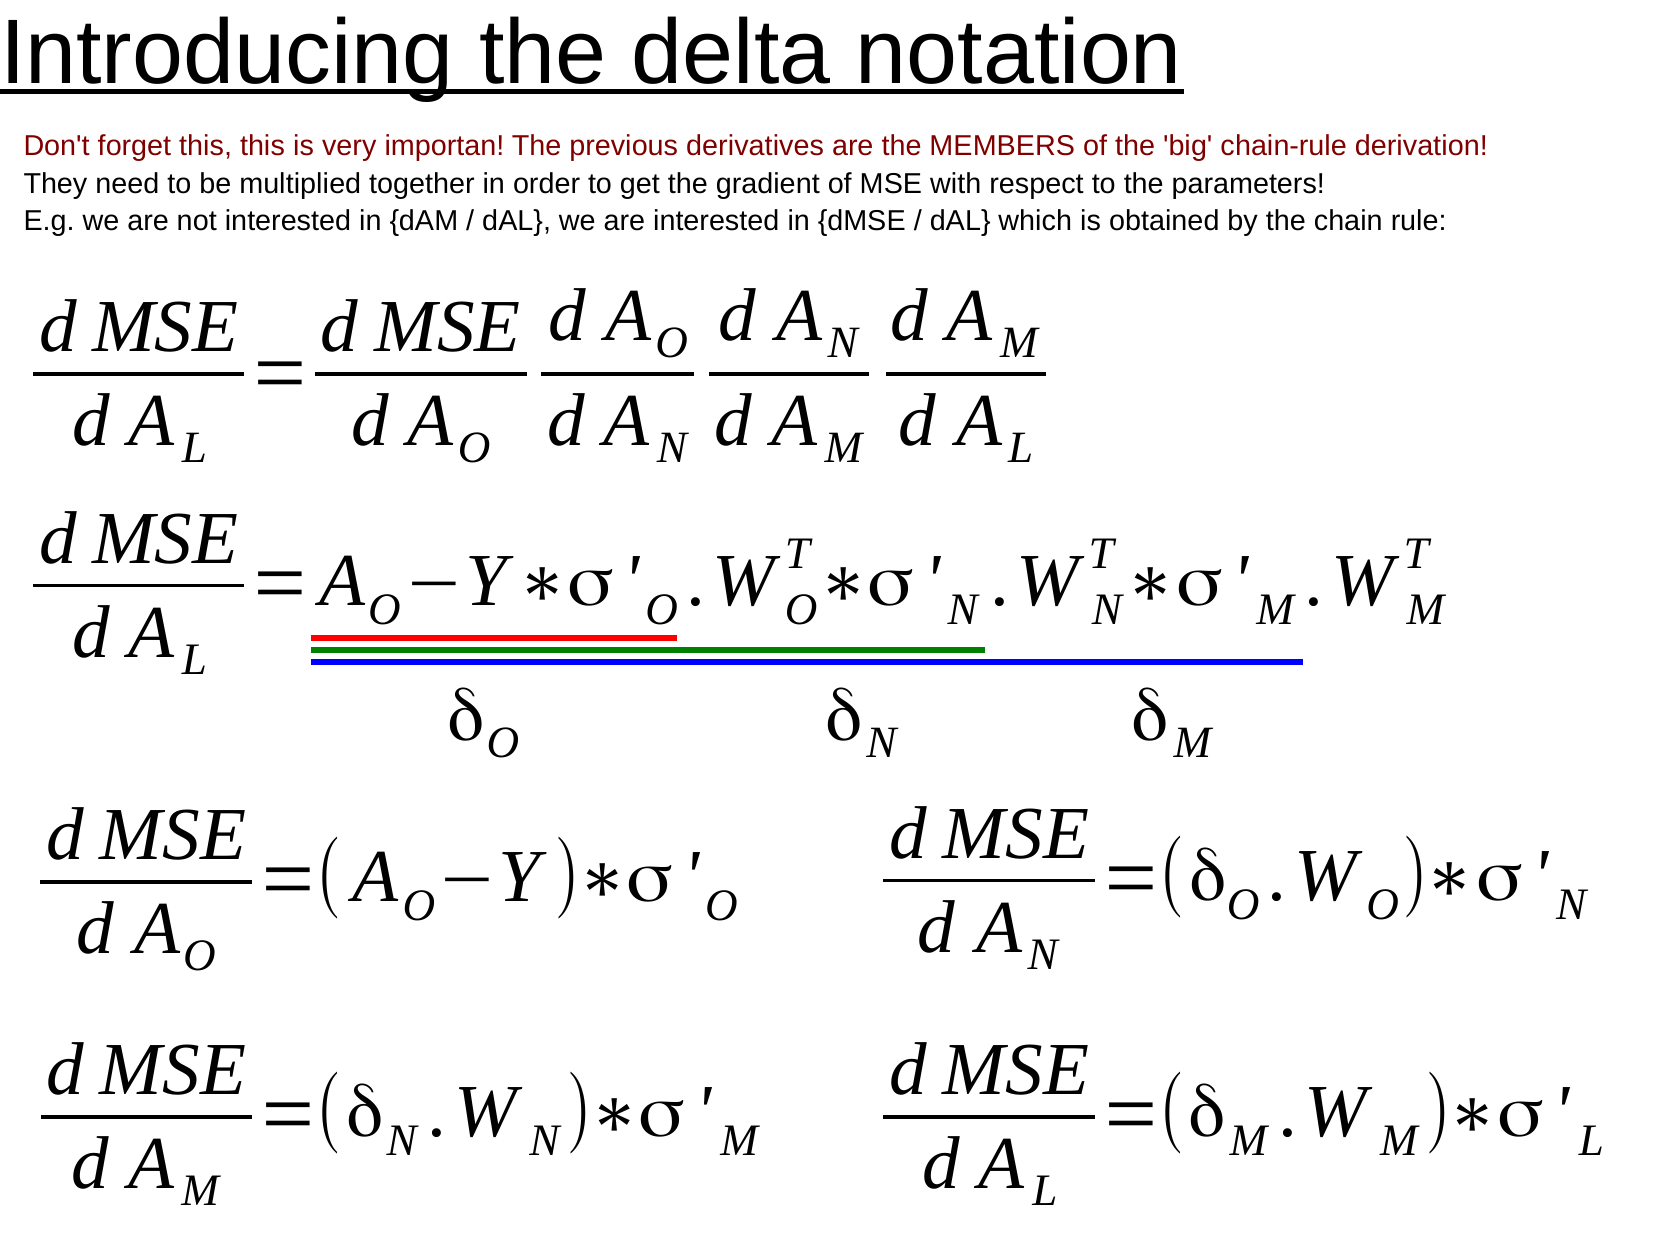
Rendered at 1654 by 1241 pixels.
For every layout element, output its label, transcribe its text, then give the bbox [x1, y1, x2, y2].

chart [23, 273, 1056, 473]
chart [23, 496, 1455, 768]
chart [31, 792, 745, 981]
chart [874, 791, 1597, 980]
list Don't forget this, this is very importan! The previous derivatives are the MEMBERS of the 'big' chain-rule derivation! They need to be multiplied together in order to get the gradient of MSE with respect to the parameters! E.g. we are not interested in {dAM / dAL}, we are interested in {dMSE / dAL} which is obtained by the chain rule: [23, 129, 1619, 260]
title Introducing the delta notation [0, 0, 1276, 105]
chart [874, 1027, 1610, 1216]
chart [31, 1027, 768, 1216]
